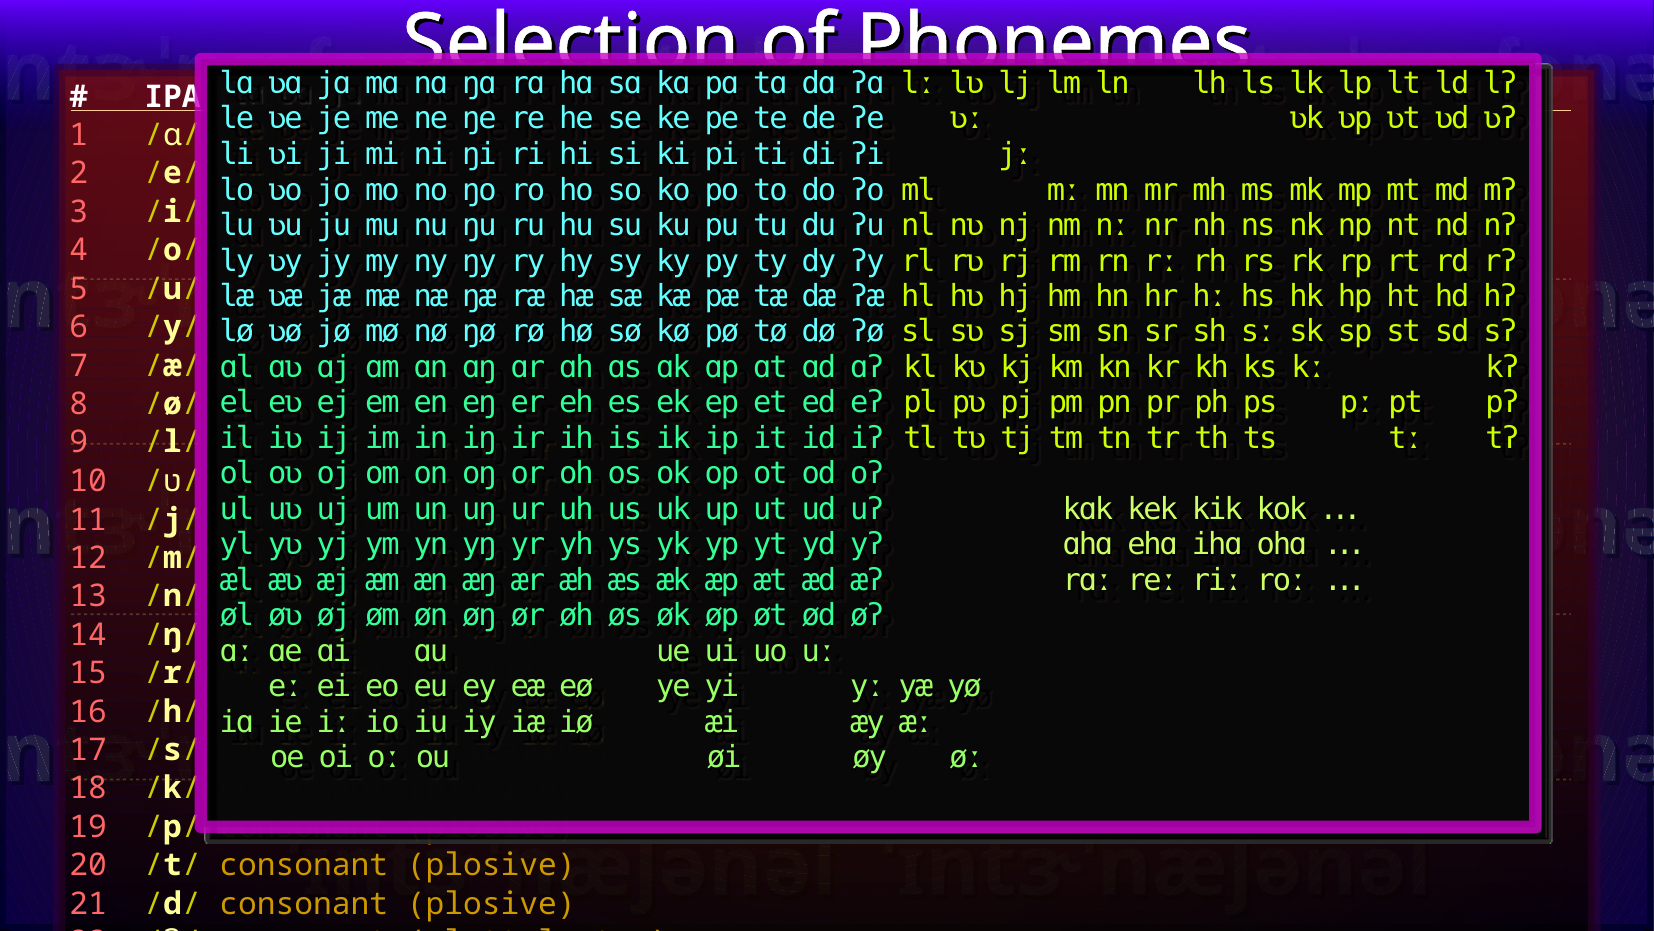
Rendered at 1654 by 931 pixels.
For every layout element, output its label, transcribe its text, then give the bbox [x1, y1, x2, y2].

text_box lɑ ʋɑ jɑ mɑ nɑ ŋɑ rɑ hɑ sɑ kɑ pɑ tɑ dɑ ʔɑ lː lʋ lj lm ln lh ls lk lp lt ld lʔ le ʋe je me ne ŋe re he se ke pe te de ʔe ʋː ʋk ʋp ʋt ʋd ʋʔ li ʋi ji mi ni ŋi ri hi si ki pi ti di ʔi jː lo ʋo jo mo no ŋo ro ho so ko po to do ʔo ml mː mn mr mh ms mk mp mt md mʔ lu ʋu ju mu nu ŋu ru hu su ku pu tu du ʔu nl nʋ nj nm nː nr nh ns nk np nt nd nʔ ly ʋy jy my ny ŋy ry hy sy ky py ty dy ʔy rl rʋ rj rm rn rː rh rs rk rp rt rd rʔ læ ʋæ jæ mæ næ ŋæ ræ hæ sæ kæ pæ tæ dæ ʔæ hl hʋ hj hm hn hr hː hs hk hp ht hd hʔ lø ʋø jø mø nø ŋø rø hø sø kø pø tø dø ʔø sl sʋ sj sm sn sr sh sː sk sp st sd sʔ ɑl ɑʋ ɑj ɑm ɑn ɑŋ ɑr ɑh ɑs ɑk ɑp ɑt ɑd ɑʔ kl kʋ kj km kn kr kh ks kː kʔ el eʋ ej em en eŋ er eh es ek ep et ed eʔ pl pʋ pj pm pn pr ph ps pː pt pʔ il iʋ ij im in iŋ ir ih is ik ip it id iʔ tl tʋ tj tm tn tr th ts tː tʔ ol oʋ oj om on oŋ or oh os ok op ot od oʔ ul uʋ uj um un uŋ ur uh us uk up ut ud uʔ kɑk kek kik kok ... yl yʋ yj ym yn yŋ yr yh ys yk yp yt yd yʔ ɑhɑ ehɑ ihɑ ohɑ ... æl æʋ æj æm æn æŋ ær æh æs æk æp æt æd æʔ rɑː reː riː roː ... øl øʋ øj øm øn øŋ ør øh øs øk øp øt ød øʔ ɑː ɑe ɑi ɑu ue ui uo uː eː ei eo eu ey eæ eø ye yi yː yæ yø iɑ ie iː io iu iy iæ iø æi æy æː oe oi oː ou øi øy øː [200, 59, 1536, 827]
text_box # IPA Category 1 /ɑ/ vowel 2 /e/ vowel 3 /i/ vowel 4 /o/ vowel 5 /u/ vowel 6 /y/ vowel 7 /æ/ vowel 8 /ø/ vowel 9 /l/ consonant (approximant) 10 /ʋ/ consonant (approximant) 11 /j/ consonant (approximant) 12 /m/ consonant (nasal) 13 /n/ consonant (nasal) 14 /ŋ/ consonant (nasal) 15 /r/ consonant (trill) 16 /h/ consonant (fricative) 17 /s/ consonant (fricative) 18 /k/ consonant (plosive) 19 /p/ consonant (plosive) 20 /t/ consonant (plosive) 21 /d/ consonant (plosive) 22 /ʔ/ consonant (glottal stop) [59, 70, 1595, 898]
title Selection of Phonemes [0, 0, 1654, 130]
